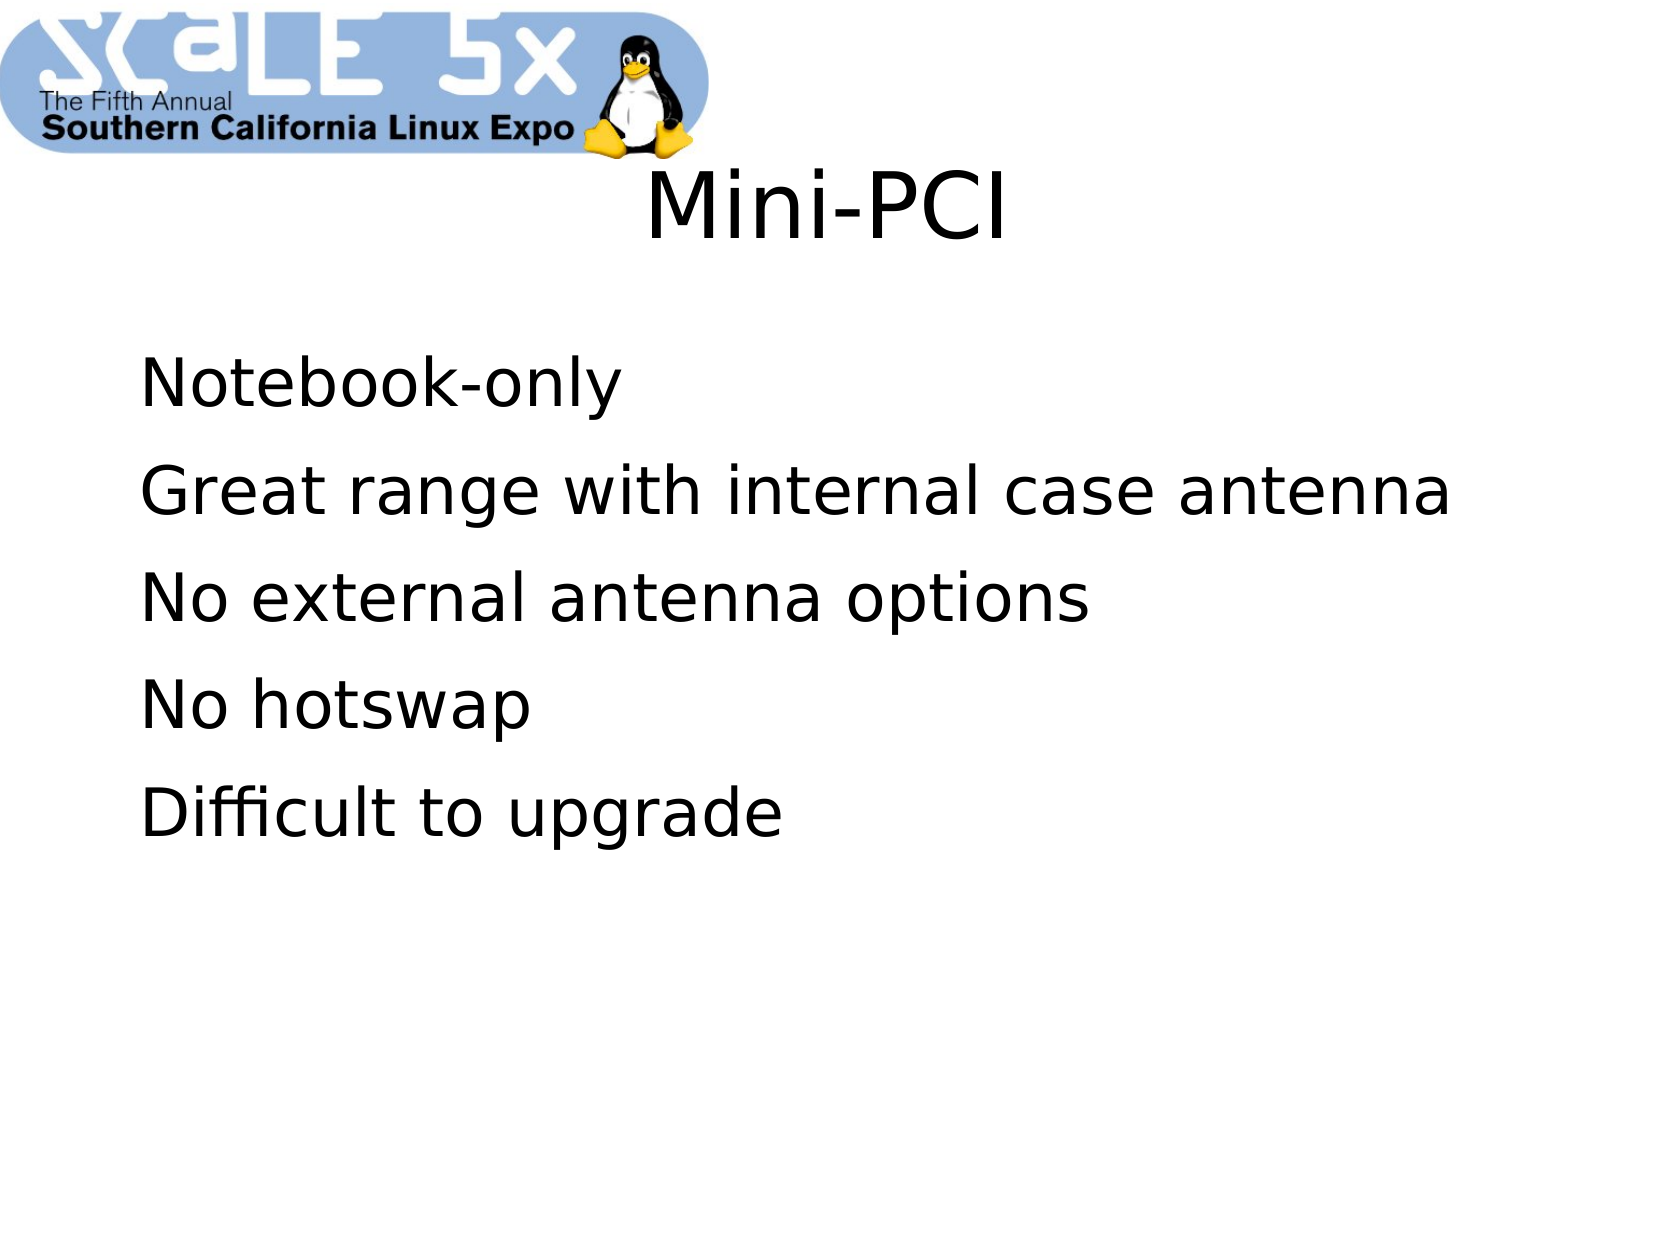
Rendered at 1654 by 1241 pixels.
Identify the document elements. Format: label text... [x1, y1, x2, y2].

list Notebook-only Great range with internal case antenna No external antenna options No hotswap Difficult to upgrade [121, 344, 1533, 1127]
title Mini-PCI [121, 102, 1533, 311]
picture [0, 3, 709, 159]
